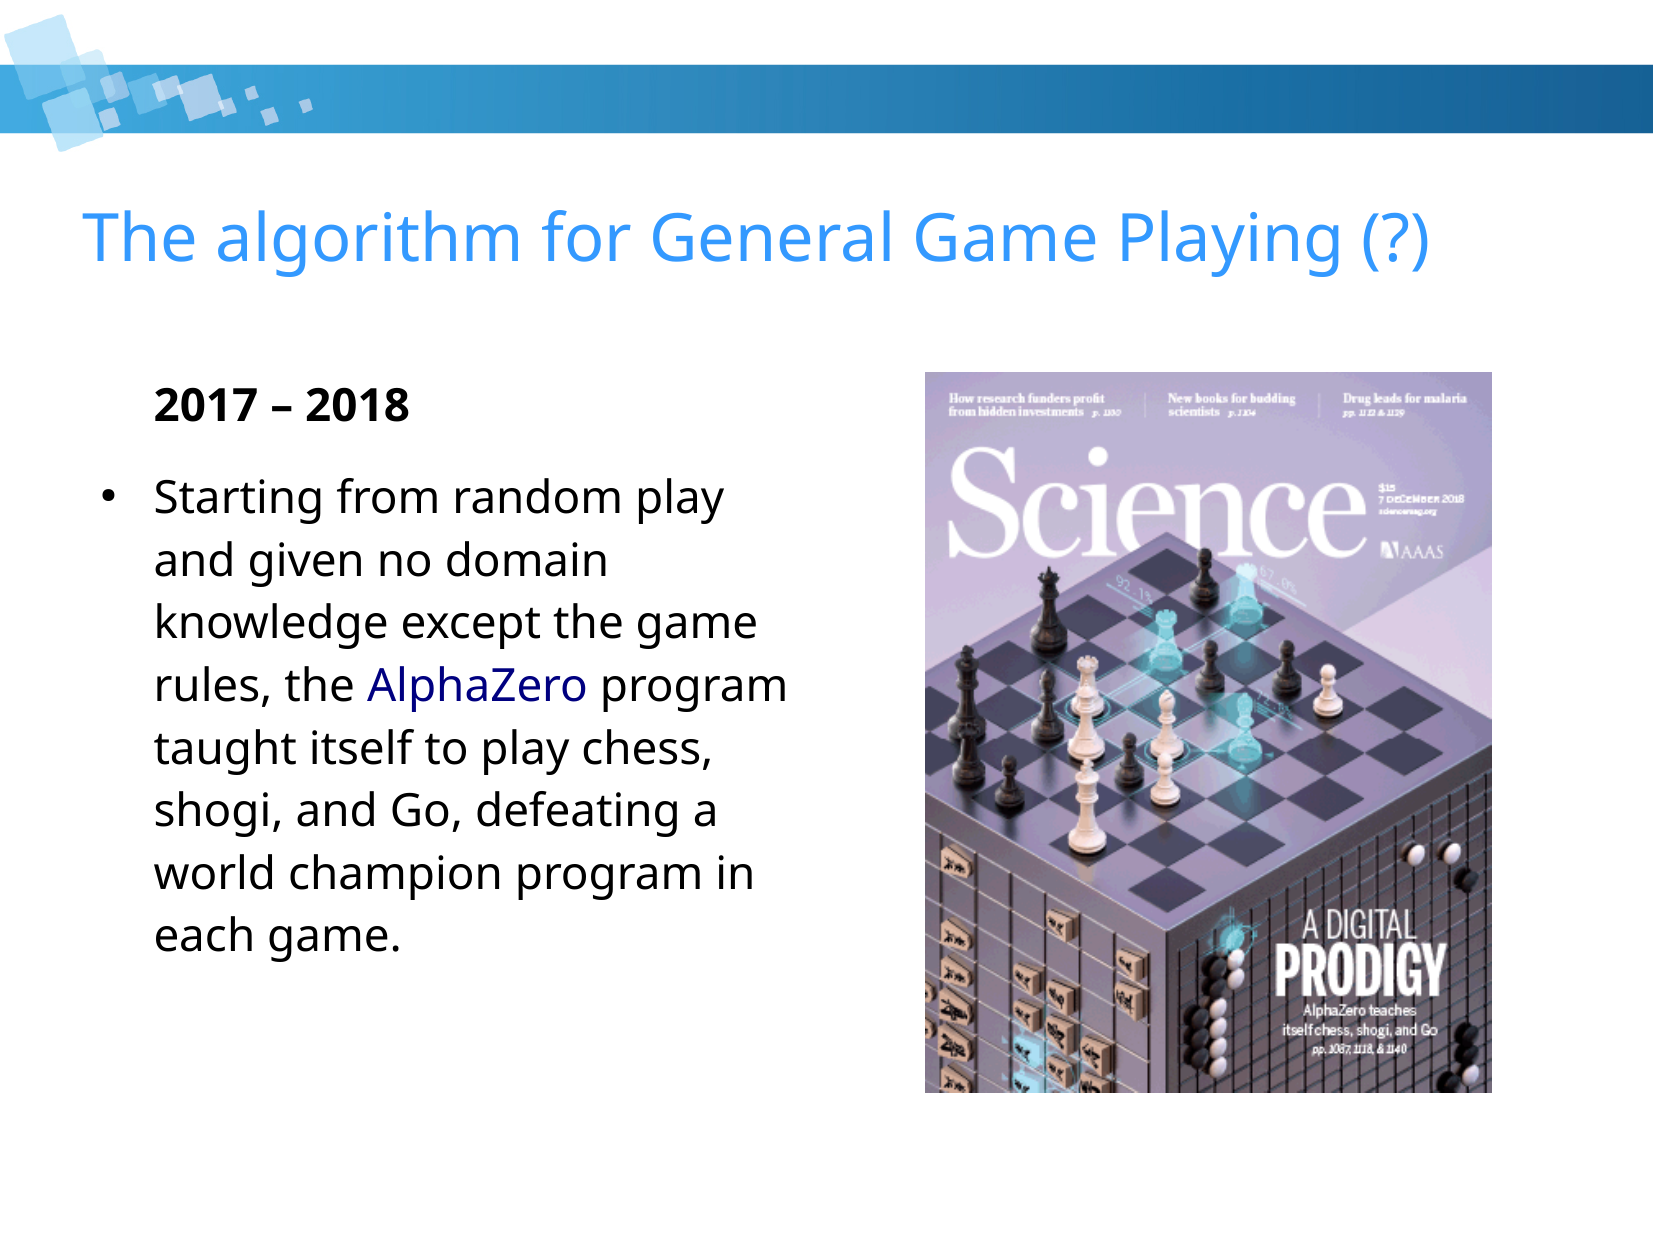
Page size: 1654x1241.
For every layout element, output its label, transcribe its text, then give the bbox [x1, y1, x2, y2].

picture [0, 0, 1653, 1238]
list 2017 – 2018 Starting from random play and given no domain knowledge except the game rules, the AlphaZero program taught itself to play chess, shogi, and Go, defeating a world champion program in each game. [82, 372, 809, 1093]
title The algorithm for General Game Playing (?) [82, 132, 1571, 340]
